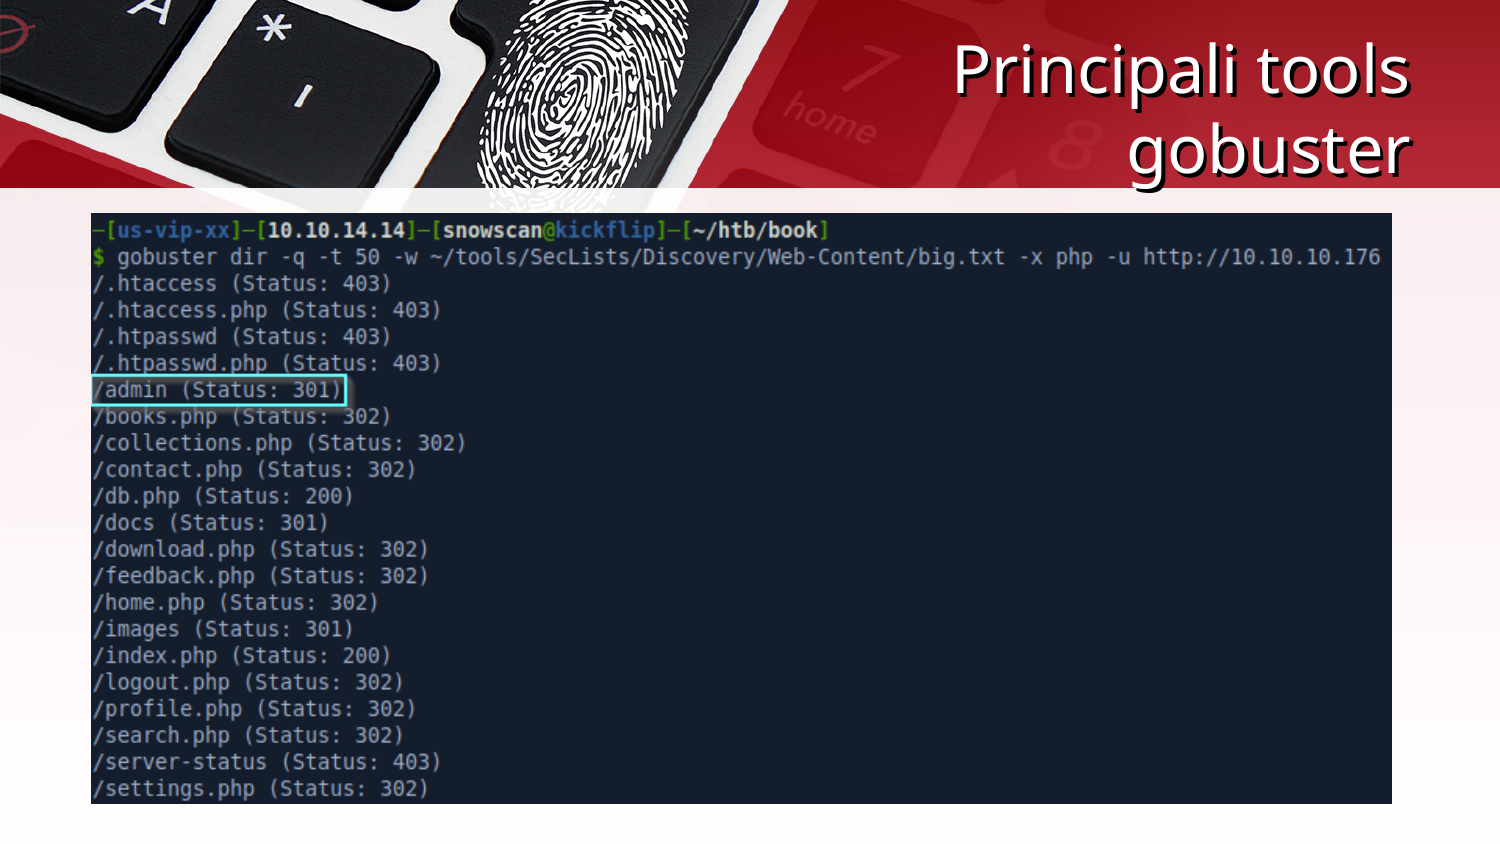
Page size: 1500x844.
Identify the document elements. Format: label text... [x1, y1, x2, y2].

picture [0, 0, 1500, 844]
title Principali tools gobuster [73, 46, 1427, 168]
